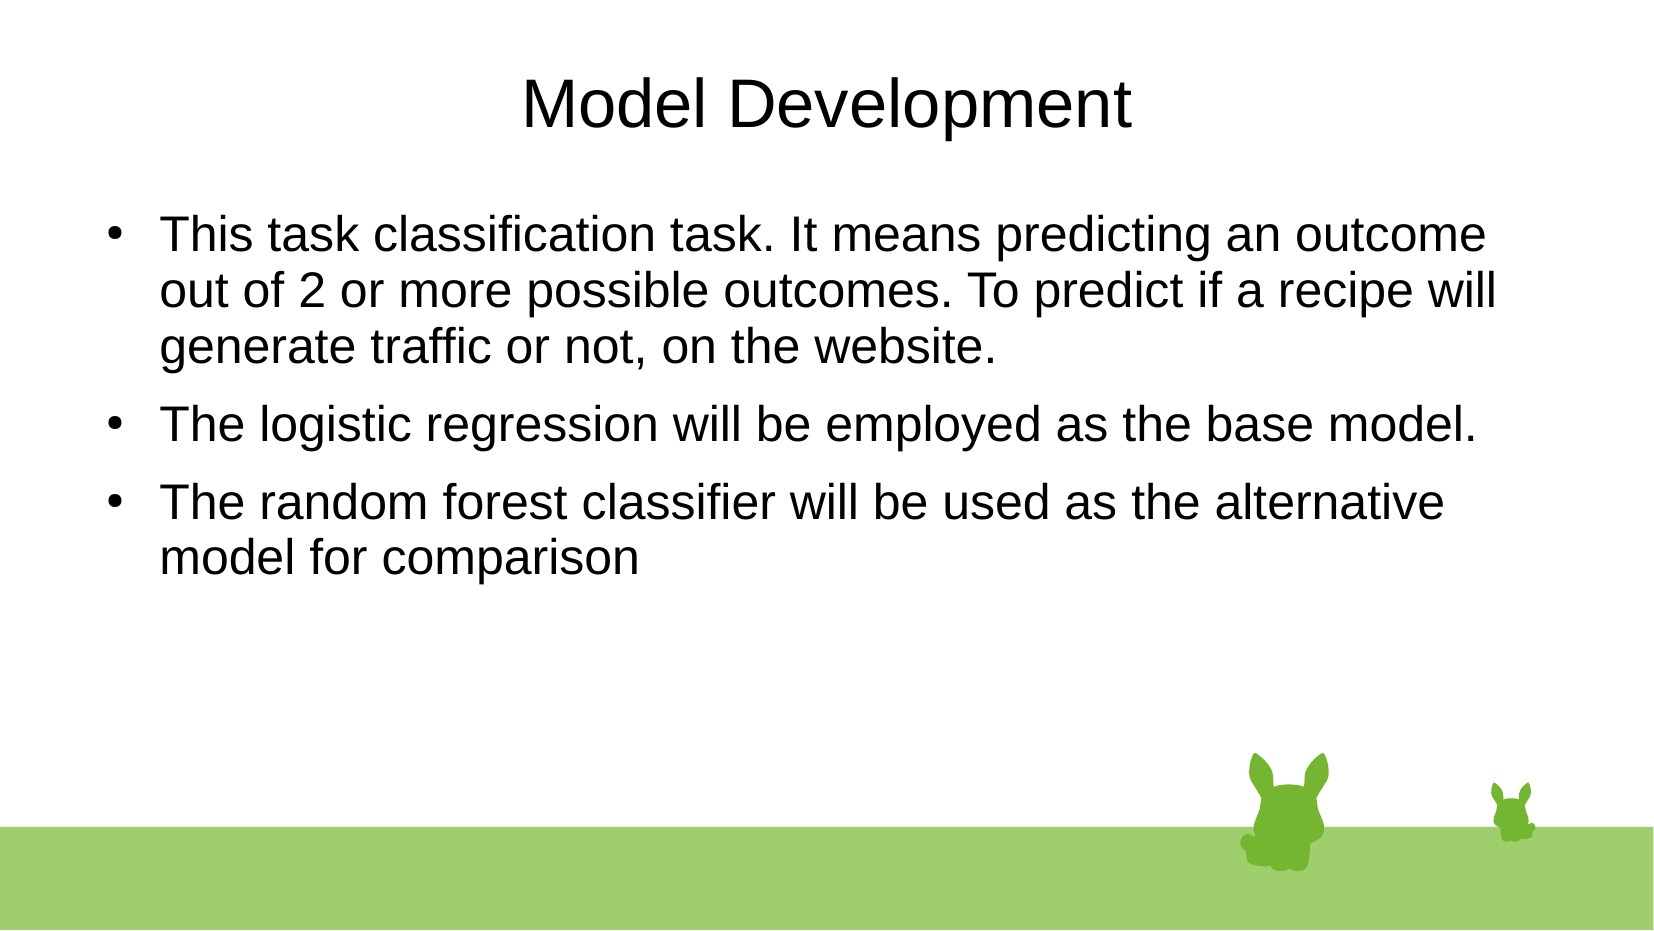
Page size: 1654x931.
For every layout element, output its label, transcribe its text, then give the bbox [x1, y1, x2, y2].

list This task classification task. It means predicting an outcome out of 2 or more possible outcomes. To predict if a recipe will generate traffic or not, on the website. The logistic regression will be employed as the base model. The random forest classifier will be used as the alternative model for comparison [88, 206, 1565, 739]
title Model Development [88, 29, 1565, 178]
